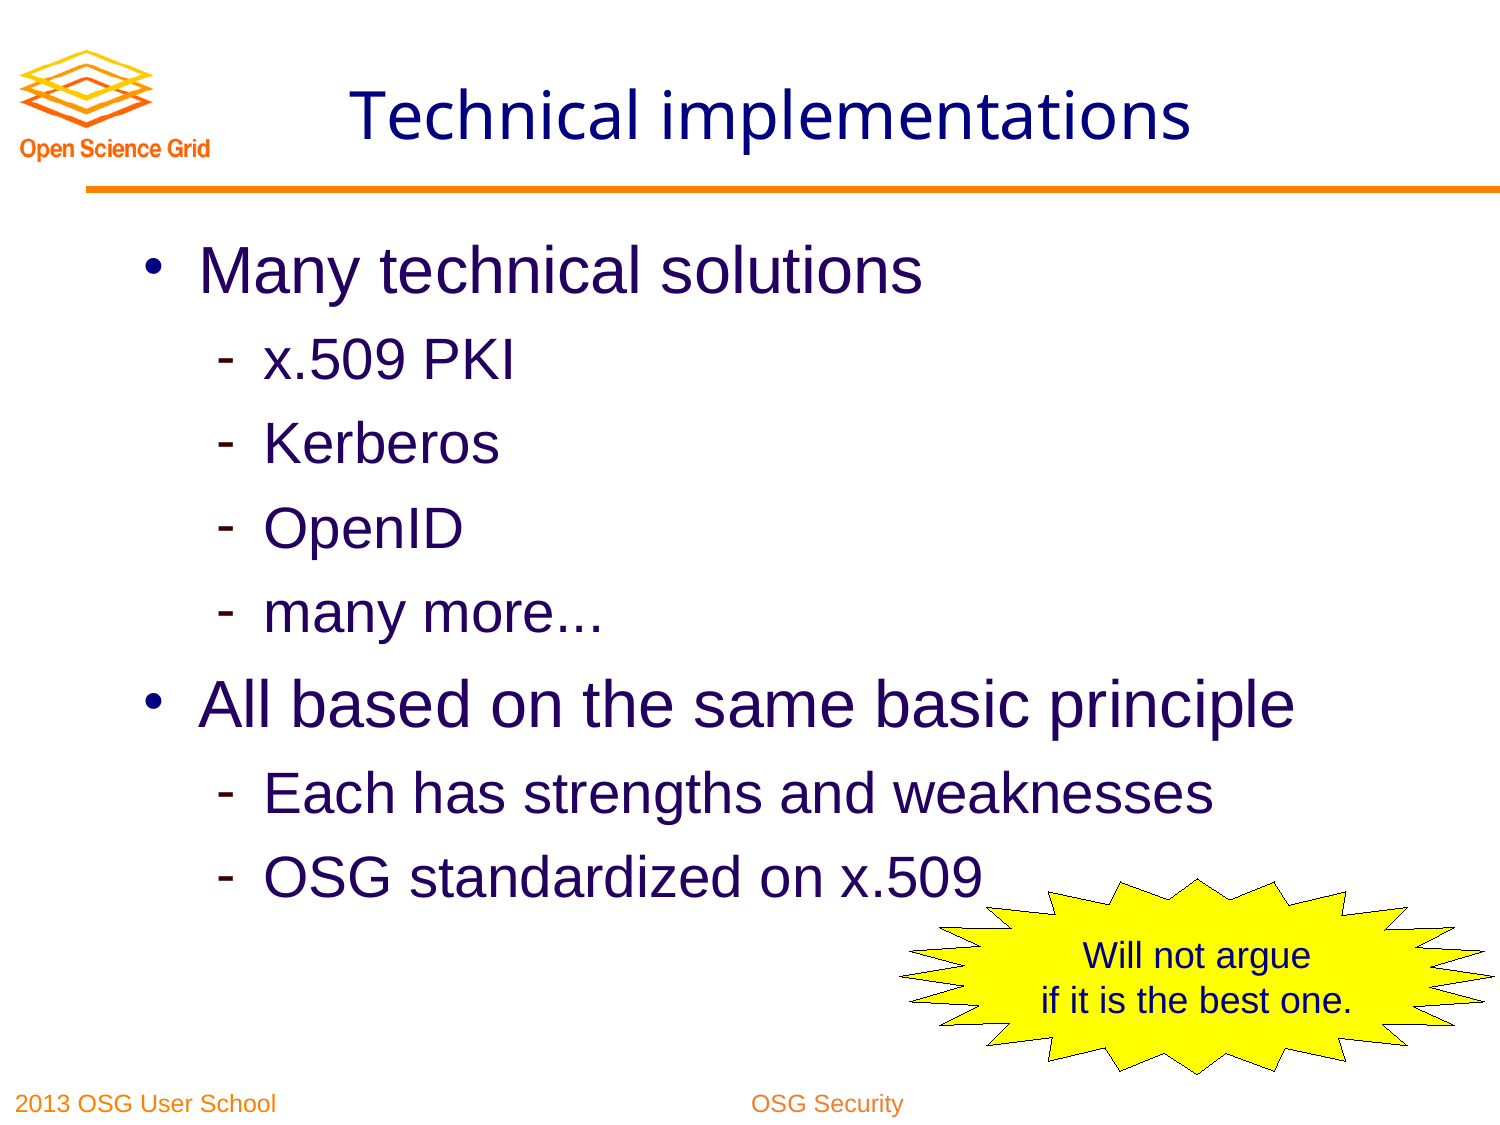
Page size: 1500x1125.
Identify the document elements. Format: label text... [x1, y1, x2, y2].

picture [0, 27, 201, 179]
text_box Will not argue if it is the best one. [899, 878, 1495, 1075]
list Many technical solutions x.509 PKI Kerberos OpenID many more... All based on the same basic principle Each has strengths and weaknesses OSG standardized on x.509 [127, 218, 1403, 962]
title Technical implementations [201, 18, 1342, 207]
